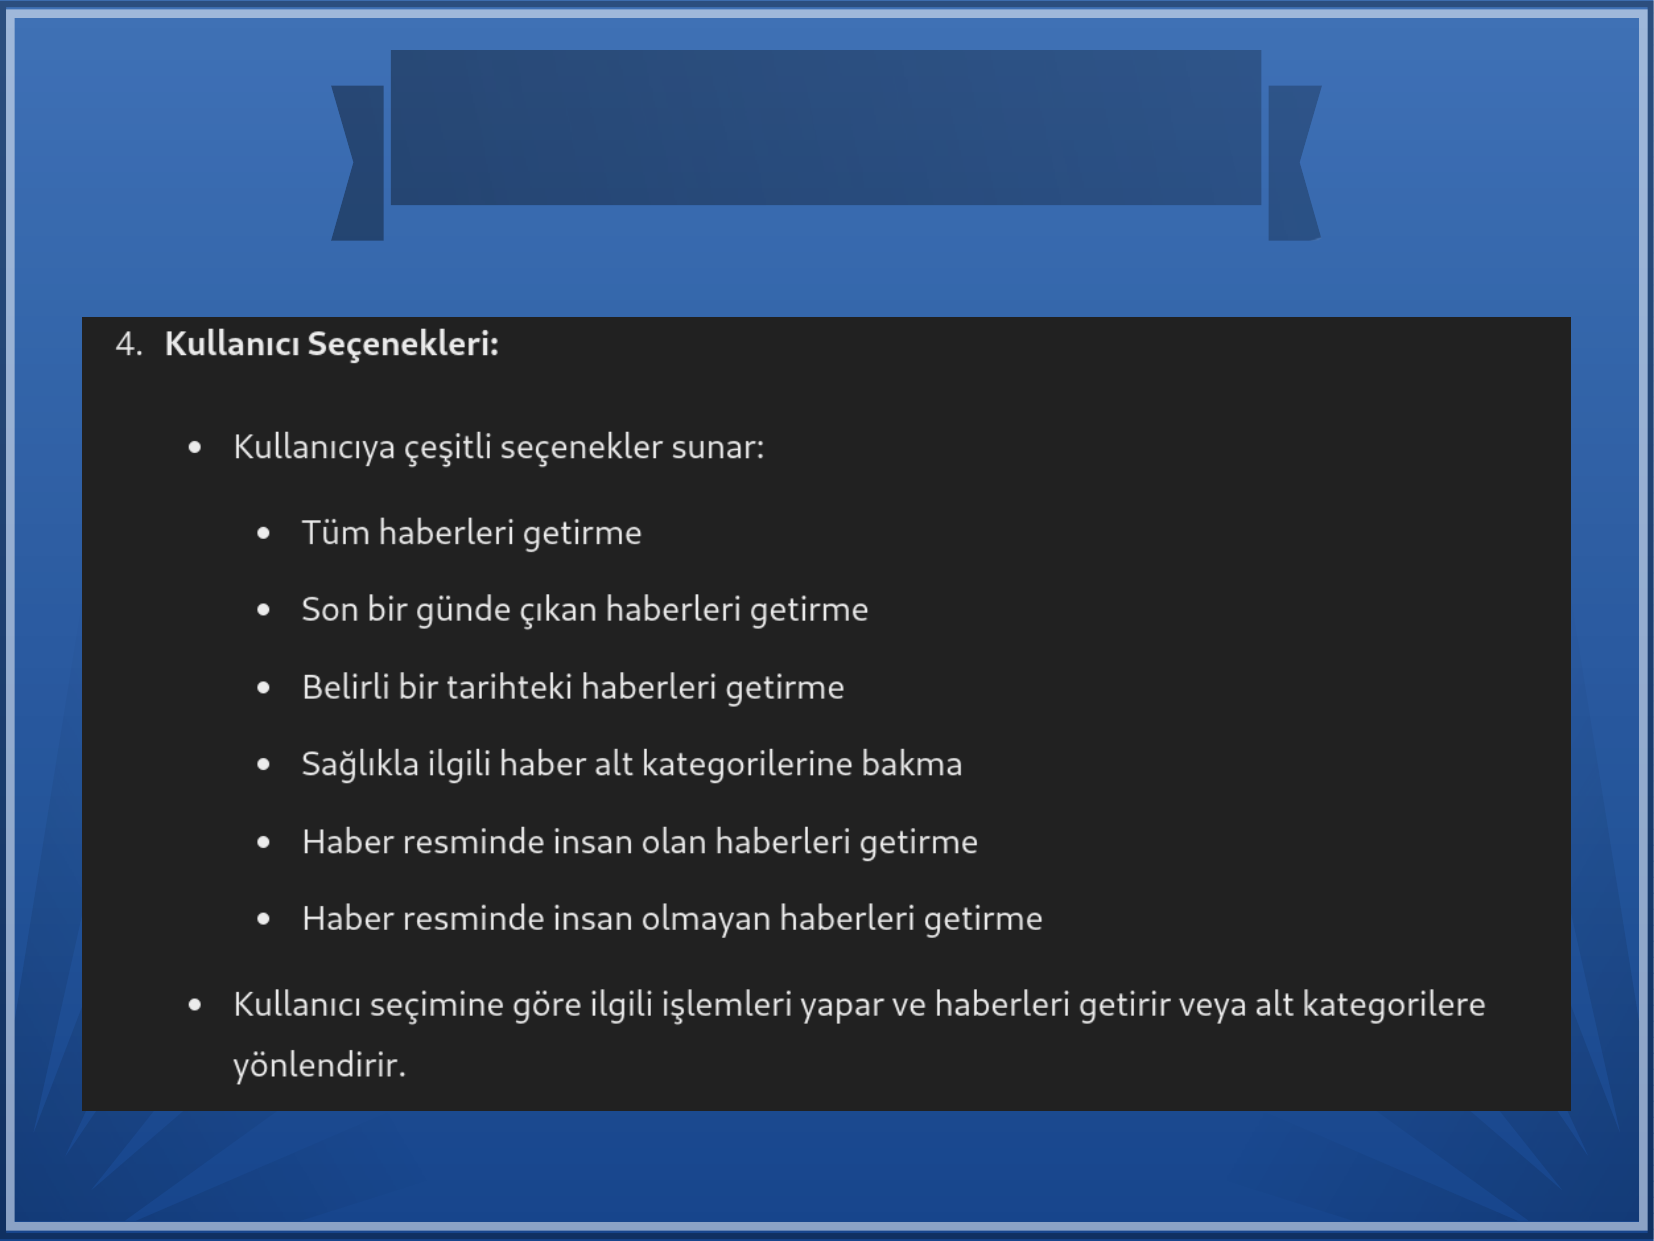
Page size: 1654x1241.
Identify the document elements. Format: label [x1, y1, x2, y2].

picture [82, 317, 1571, 1111]
